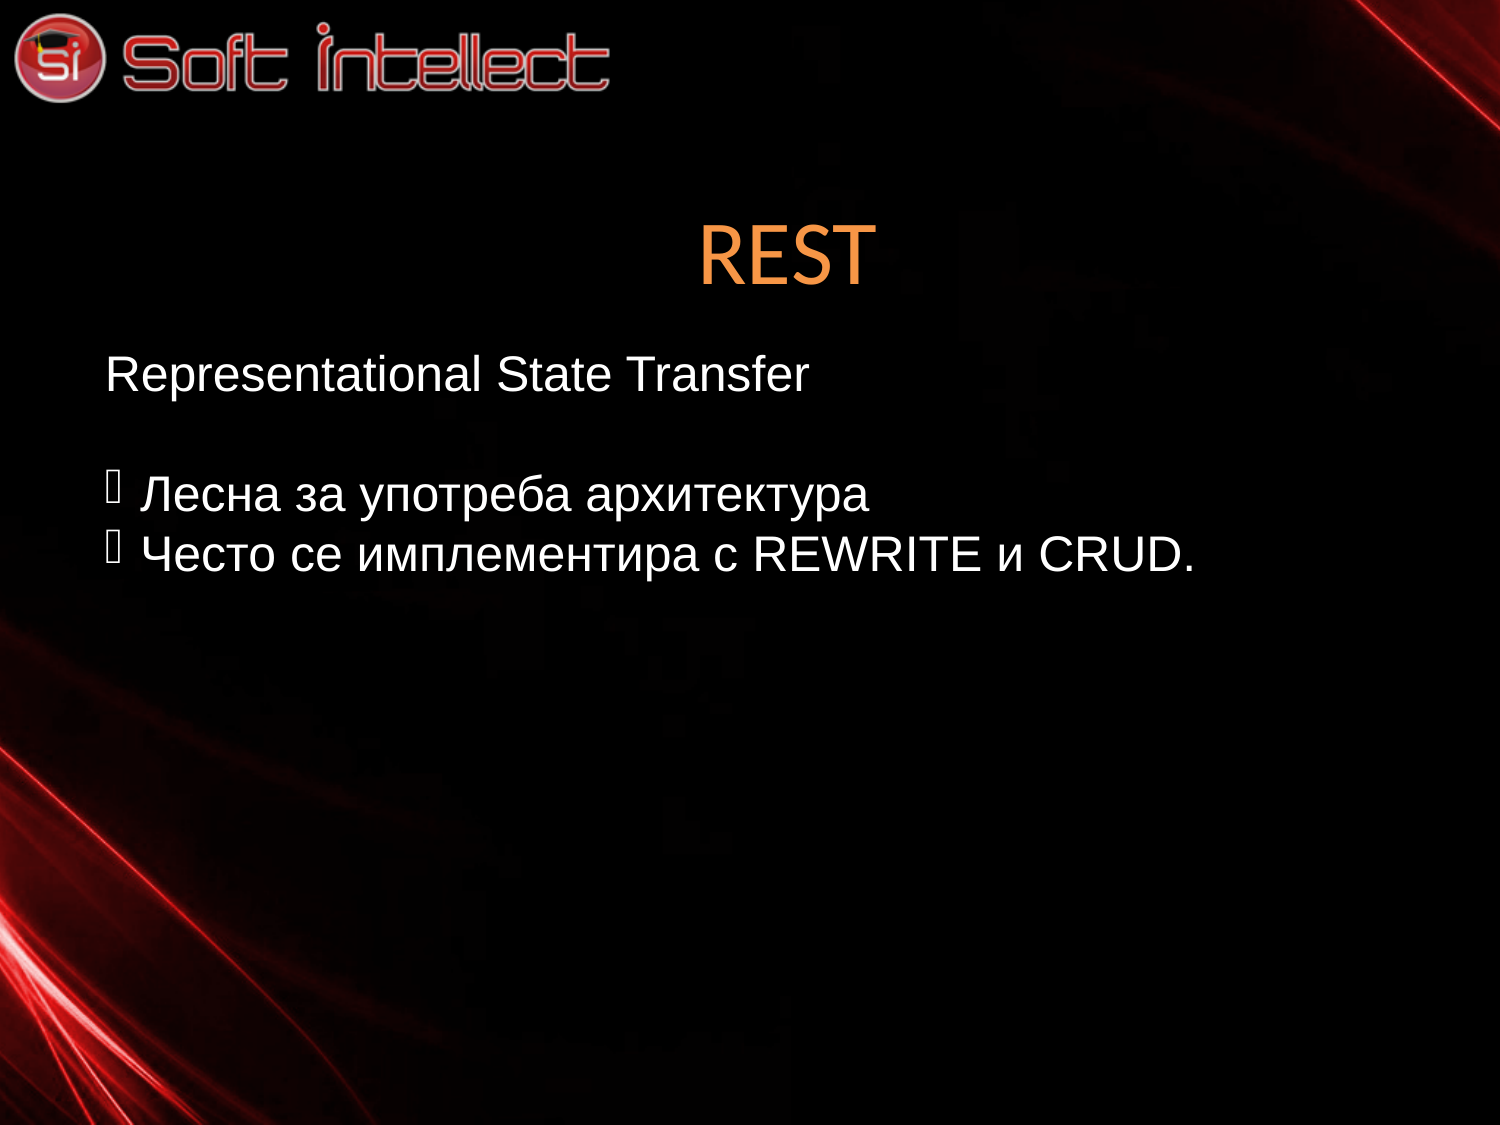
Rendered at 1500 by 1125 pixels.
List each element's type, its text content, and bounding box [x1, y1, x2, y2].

text_box Representational State Transfer Лесна за употреба архитектура Често се имплементира с REWRITE и CRUD. [90, 333, 1425, 1080]
picture [0, 0, 1500, 1125]
text_box REST [150, 127, 1425, 333]
